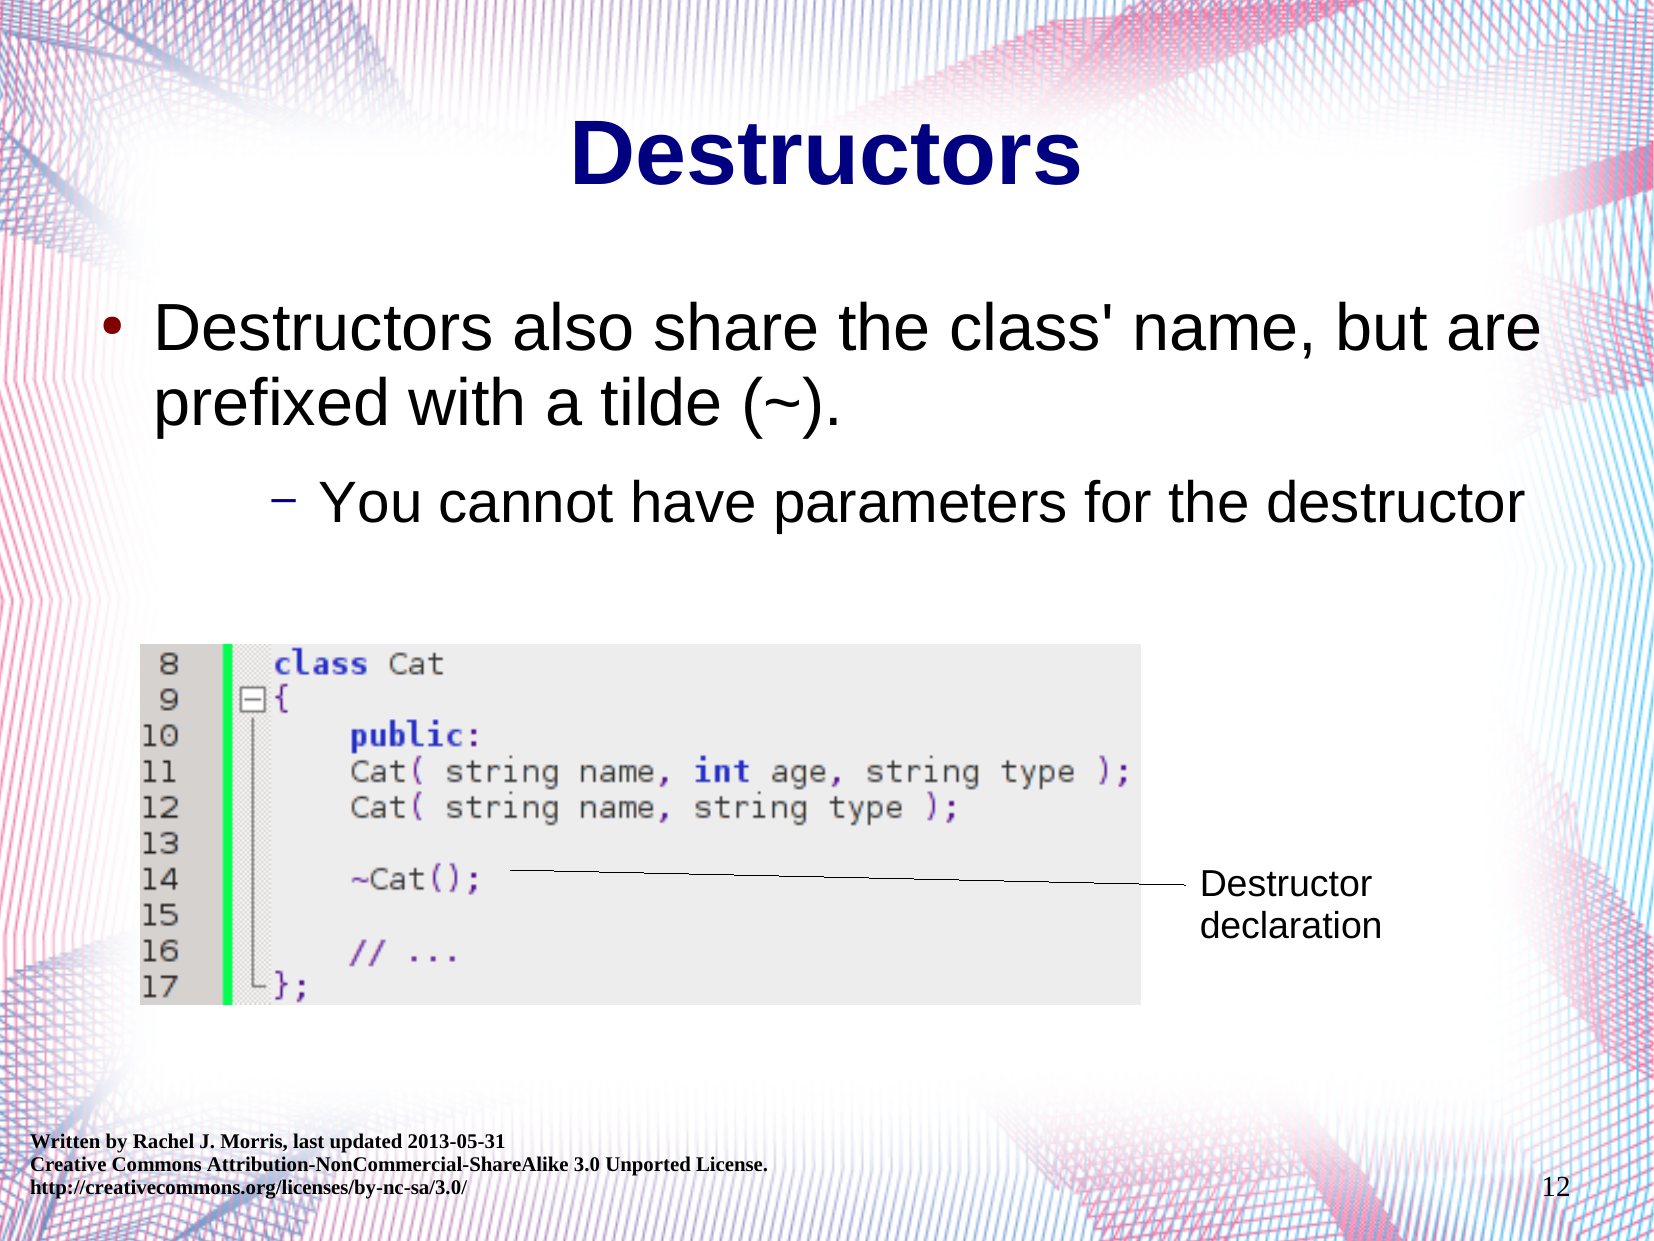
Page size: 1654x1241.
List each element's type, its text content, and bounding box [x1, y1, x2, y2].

text_box Destructor declaration [1185, 855, 1546, 954]
title Destructors [82, 49, 1571, 257]
picture [0, 0, 1654, 1241]
list Destructors also share the class' name, but are prefixed with a tilde (~). You cannot have parameters for the destructor [82, 290, 1571, 571]
